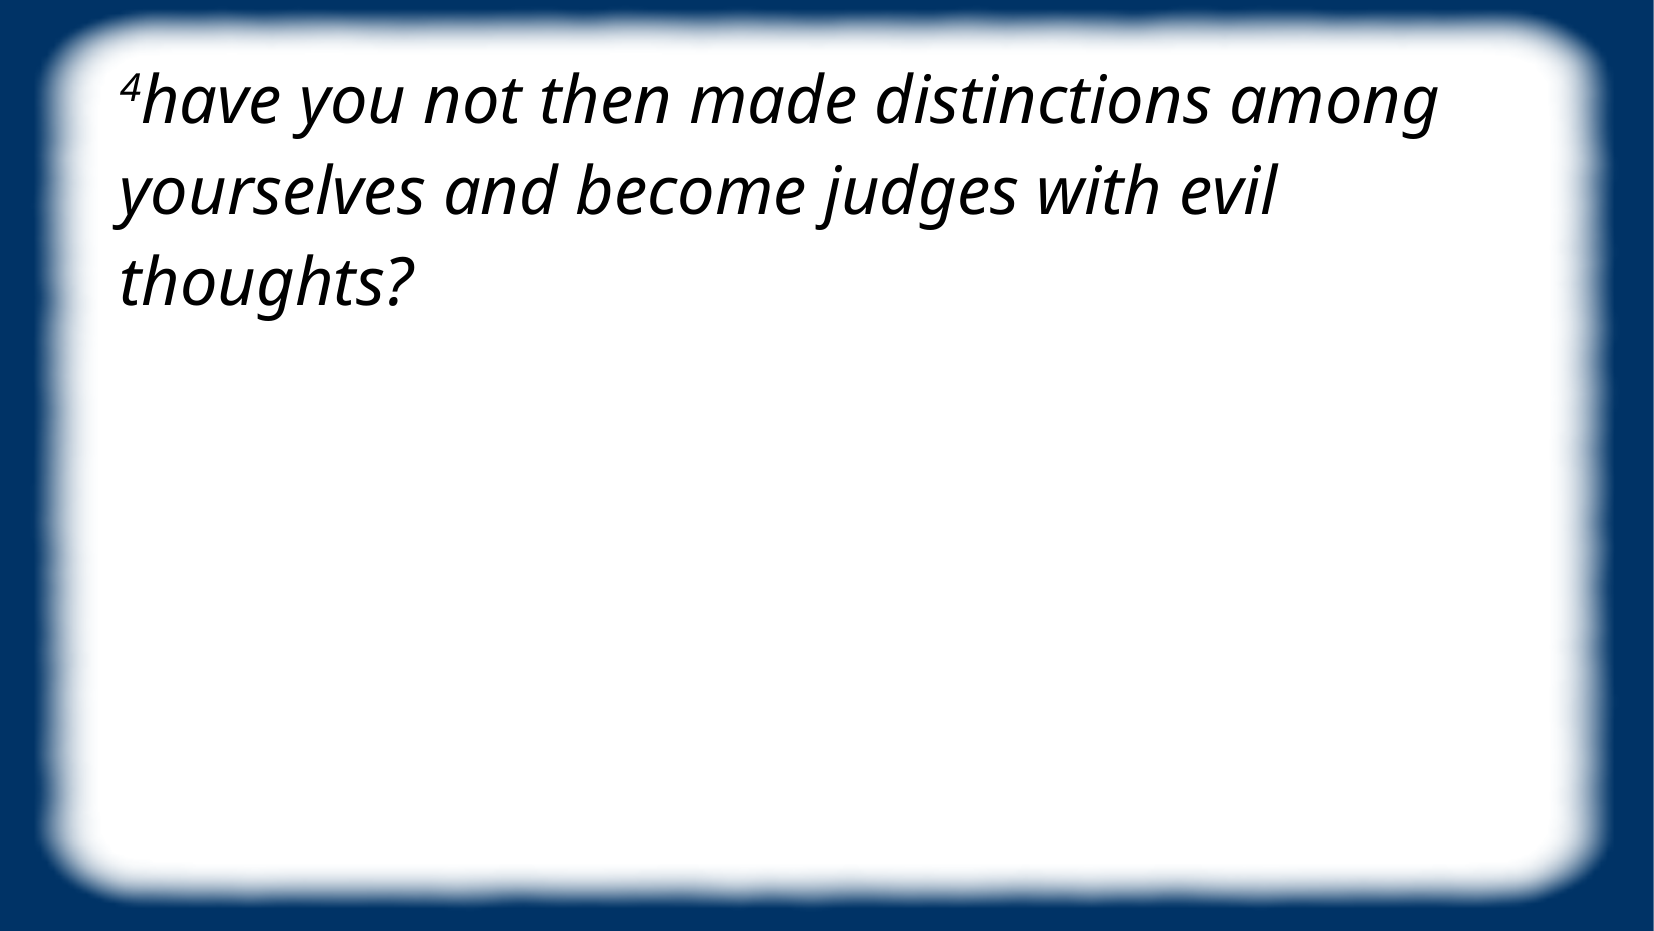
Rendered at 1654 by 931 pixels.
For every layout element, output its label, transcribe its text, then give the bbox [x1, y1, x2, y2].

picture [0, 0, 1654, 931]
text_box 4have you not then made distinctions among yourselves and become judges with evil thoughts? [105, 45, 1561, 361]
